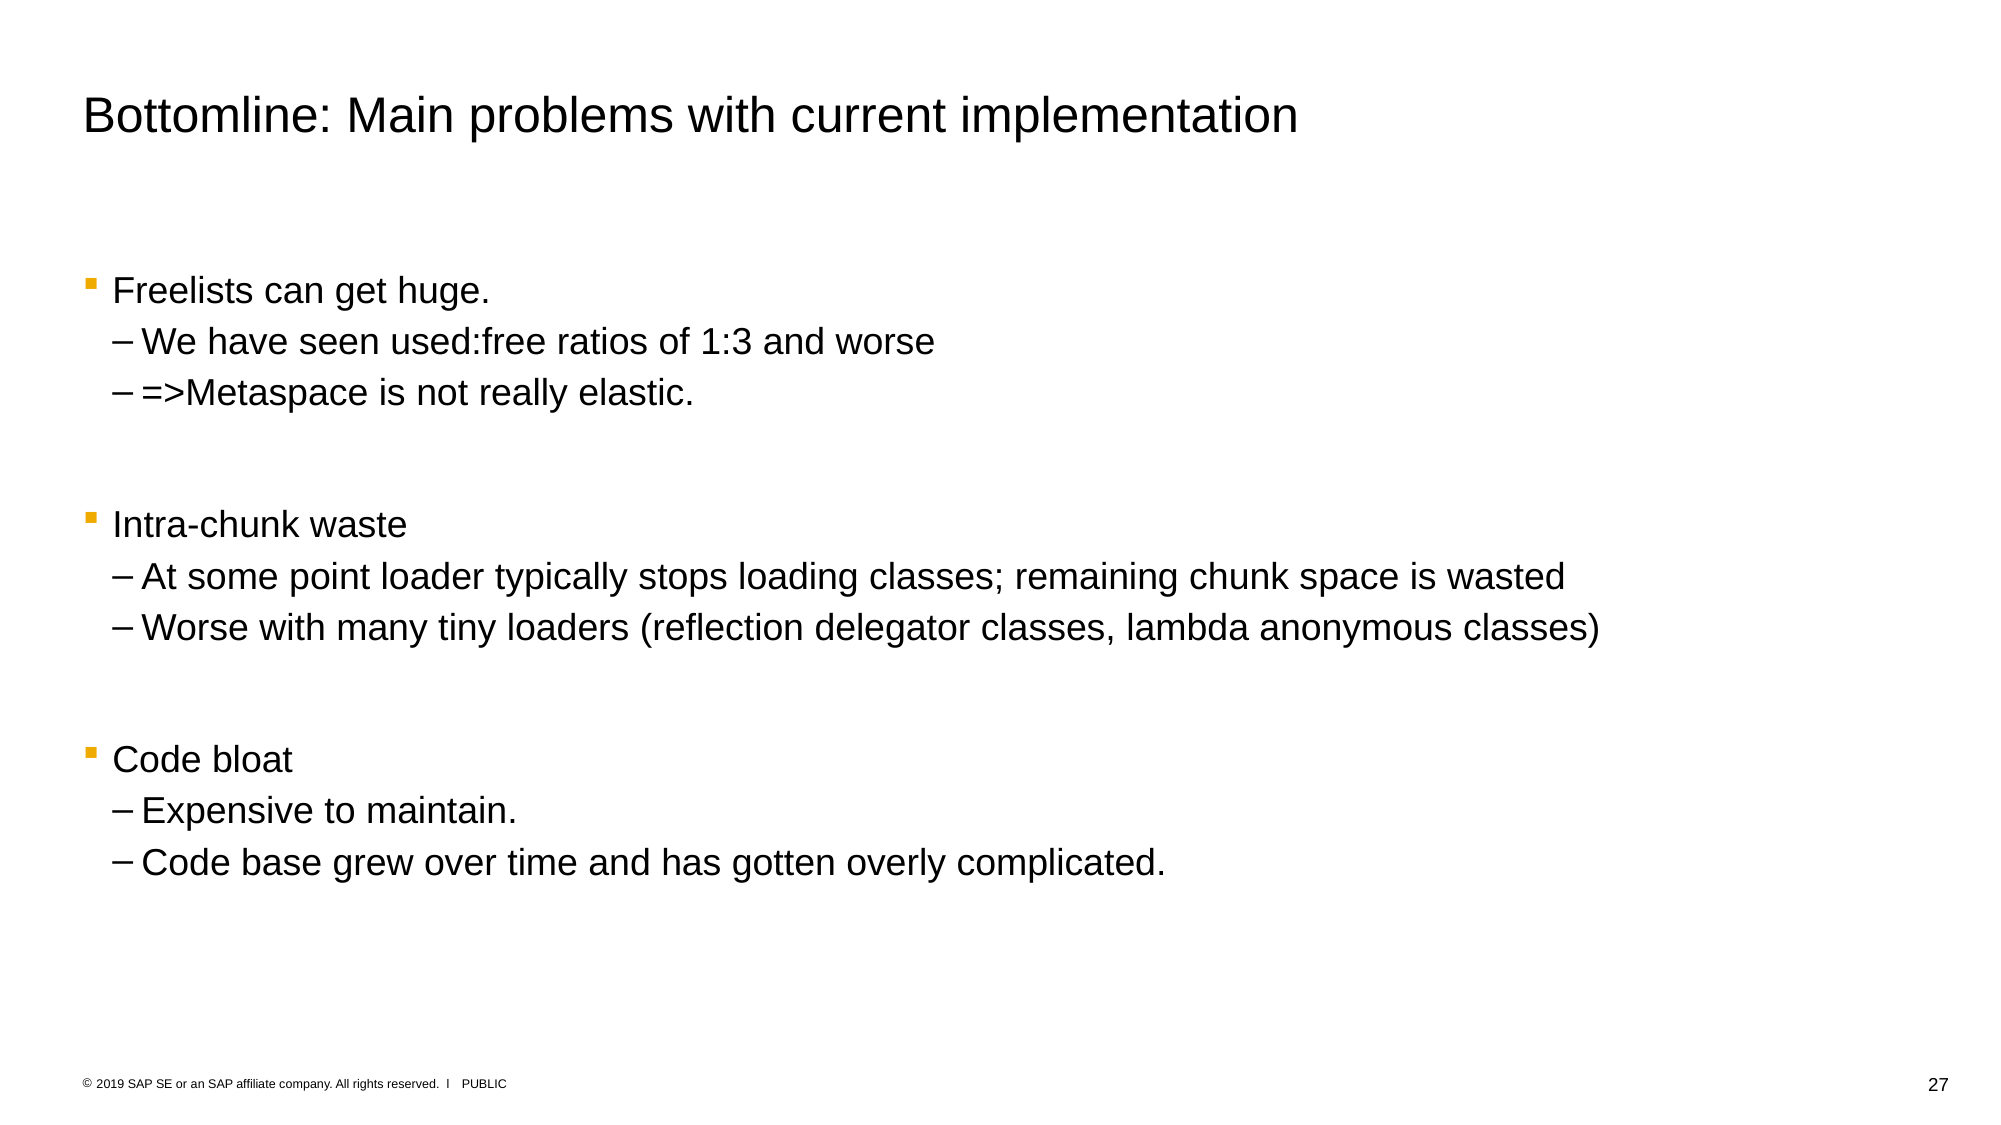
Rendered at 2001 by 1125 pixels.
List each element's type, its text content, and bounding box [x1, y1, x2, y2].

list Freelists can get huge. We have seen used:free ratios of 1:3 and worse =>Metaspace is not really elastic. Intra-chunk waste At some point loader typically stops loading classes; remaining chunk space is wasted Worse with many tiny loaders (reflection delegator classes, lambda anonymous classes) Code bloat Expensive to maintain. Code base grew over time and has gotten overly complicated. [82, 265, 1918, 1040]
title Bottomline: Main problems with current implementation [82, 82, 1918, 204]
